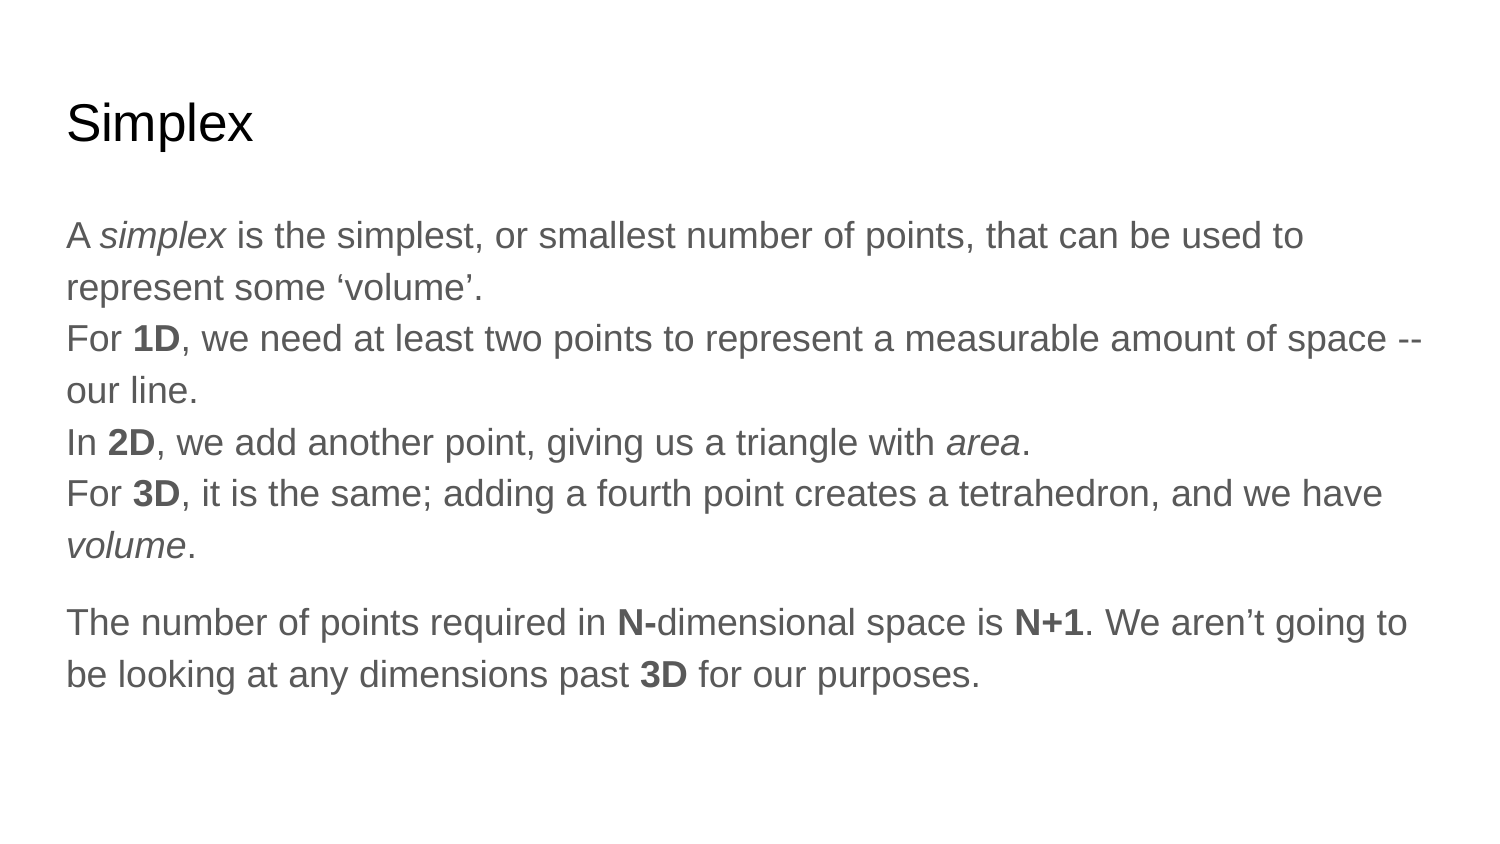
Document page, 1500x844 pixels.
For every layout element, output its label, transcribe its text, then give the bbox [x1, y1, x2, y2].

list A simplex is the simplest, or smallest number of points, that can be used to represent some ‘volume’. For 1D, we need at least two points to represent a measurable amount of space -- our line. In 2D, we add another point, giving us a triangle with area. For 3D, it is the same; adding a fourth point creates a tetrahedron, and we have volume. The number of points required in N-dimensional space is N+1. We aren’t going to be looking at any dimensions past 3D for our purposes. [51, 189, 1449, 750]
title Simplex [51, 72, 1449, 167]
